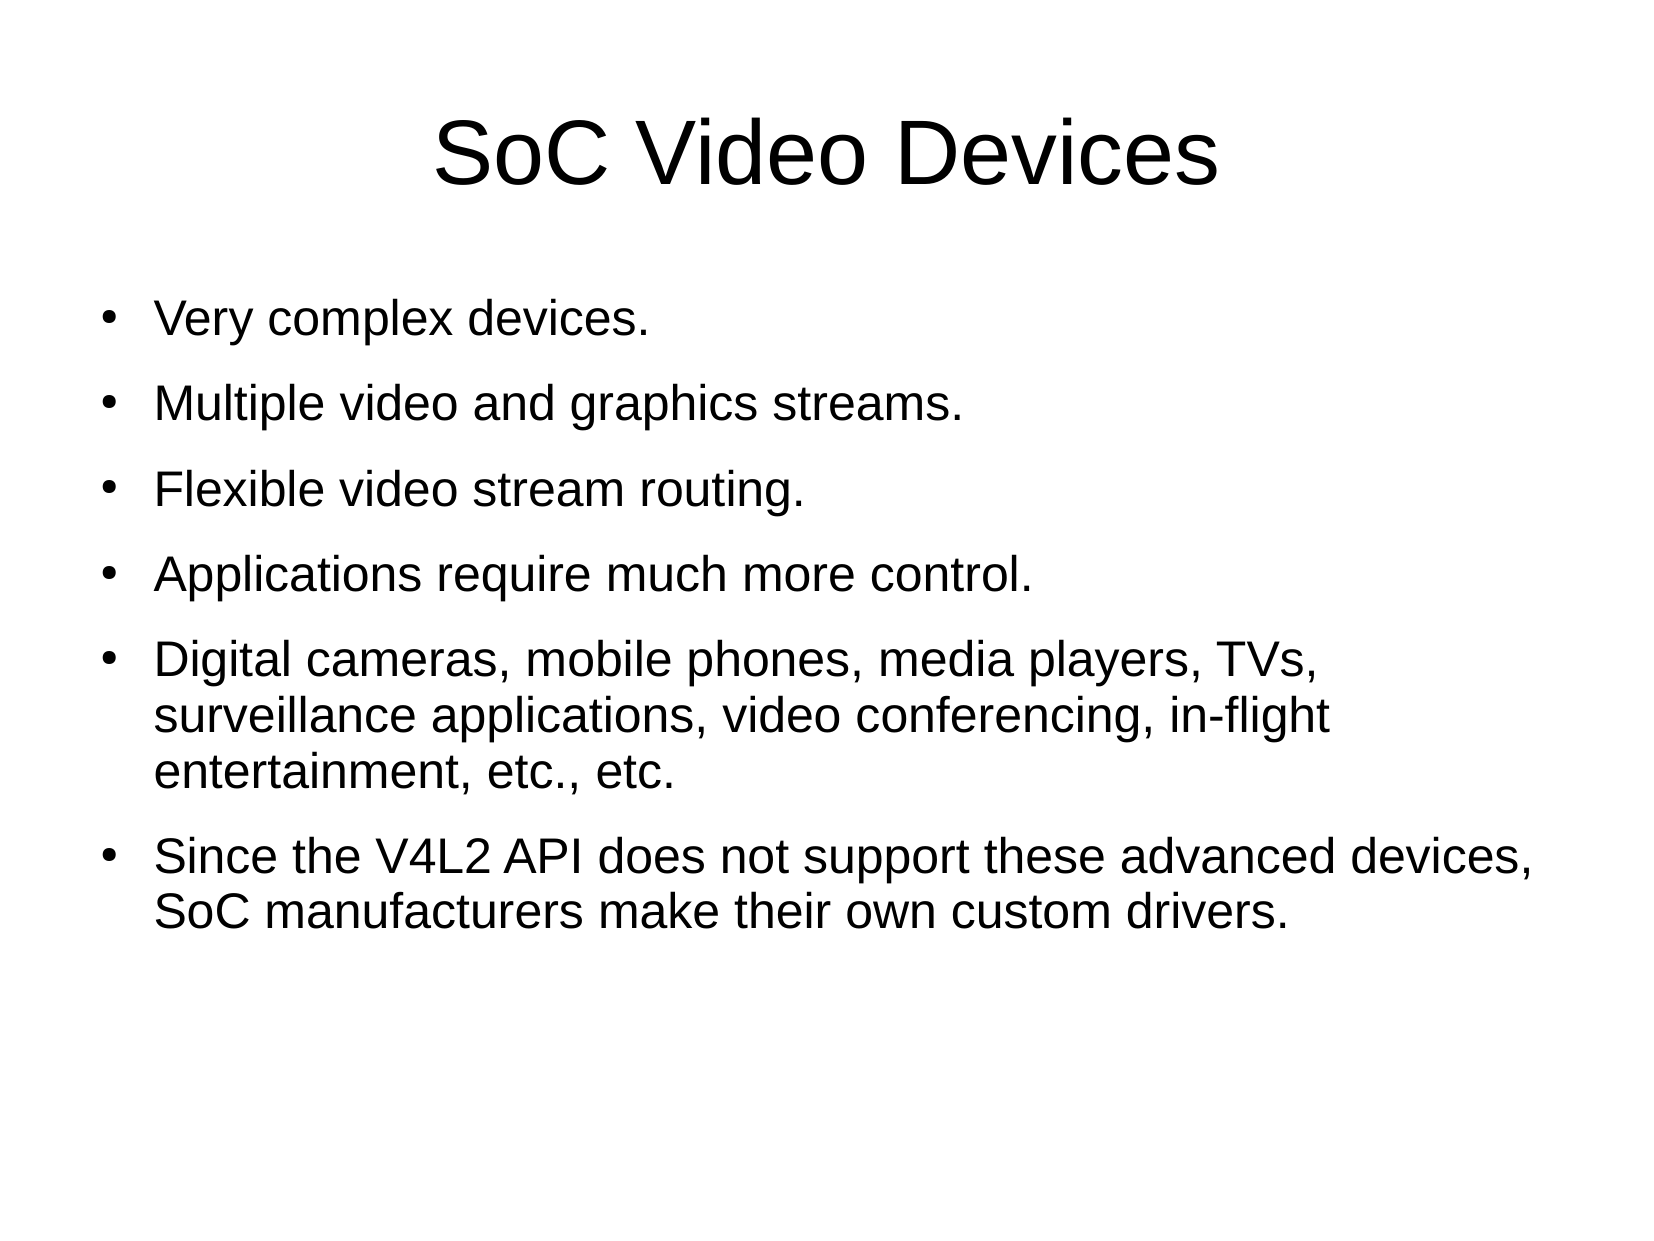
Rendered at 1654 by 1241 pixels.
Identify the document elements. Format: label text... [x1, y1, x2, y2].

list Very complex devices. Multiple video and graphics streams. Flexible video stream routing. Applications require much more control. Digital cameras, mobile phones, media players, TVs, surveillance applications, video conferencing, in-flight entertainment, etc., etc. Since the V4L2 API does not support these advanced devices, SoC manufacturers make their own custom drivers. [82, 290, 1571, 1094]
title SoC Video Devices [82, 49, 1571, 257]
